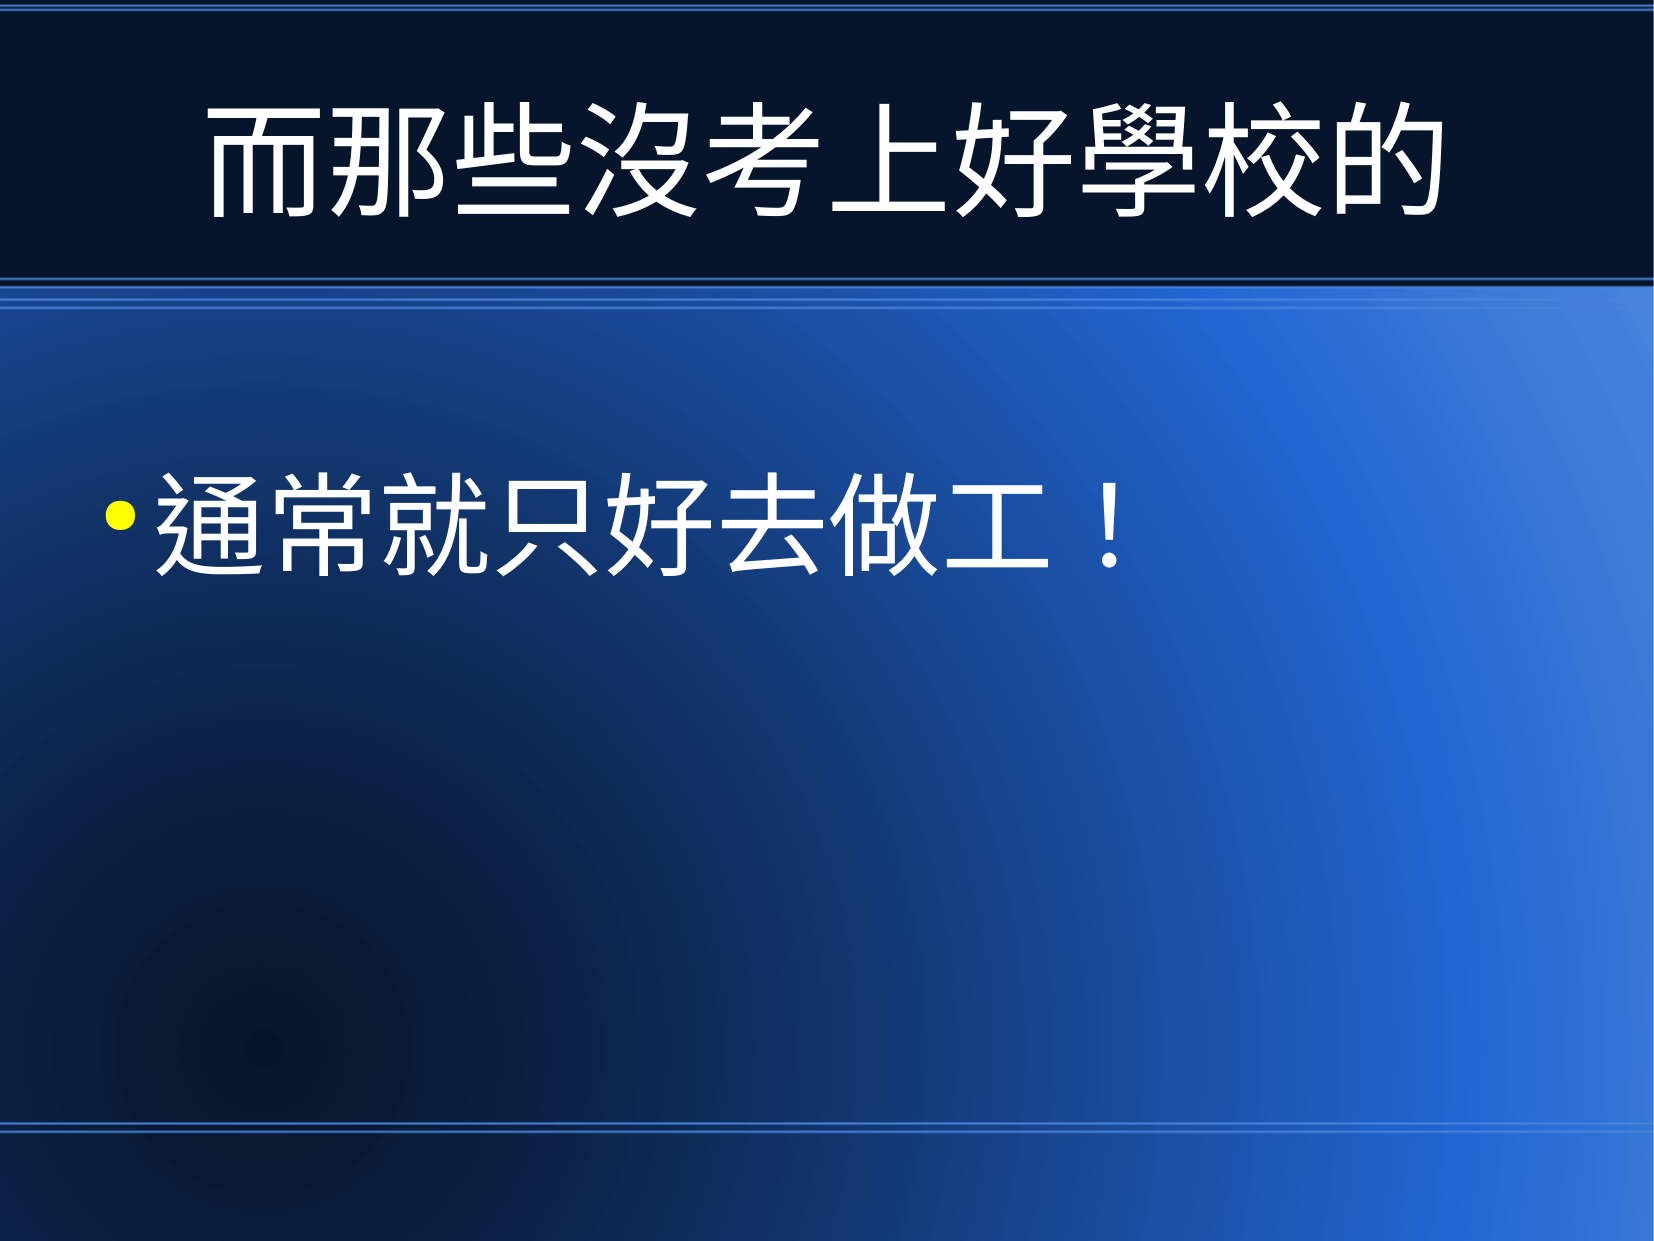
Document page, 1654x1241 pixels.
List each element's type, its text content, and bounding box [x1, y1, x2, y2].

list 通常就只好去做工！ [82, 355, 1571, 1241]
picture [0, 0, 1654, 1241]
title 而那些沒考上好學校的 [82, 49, 1571, 257]
